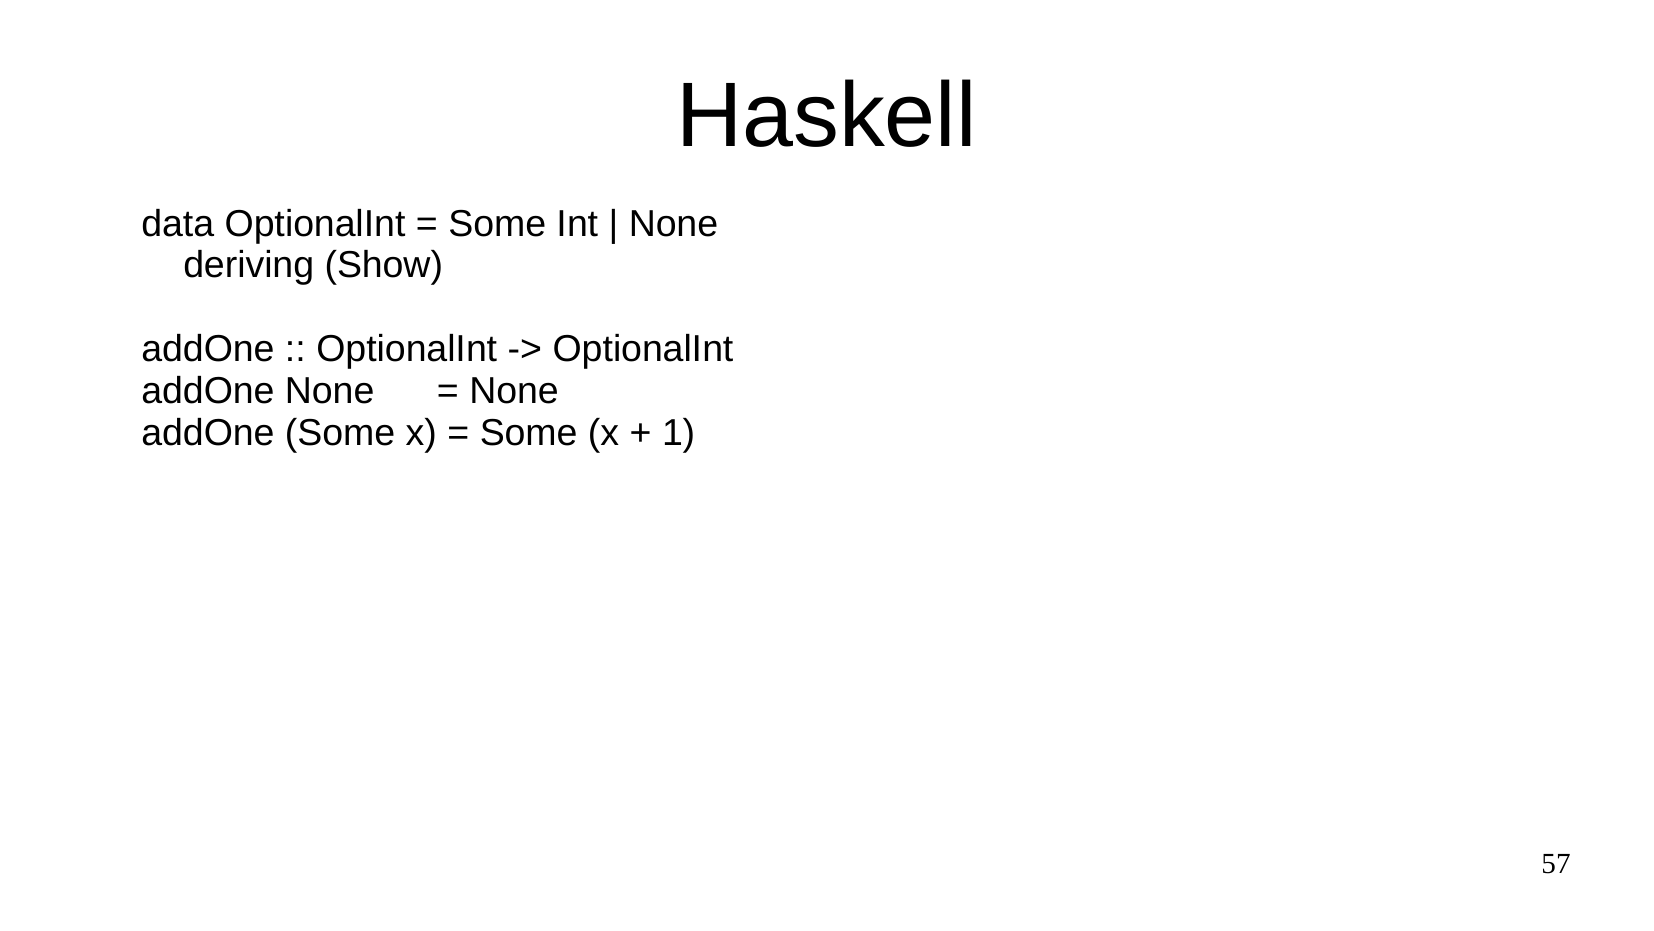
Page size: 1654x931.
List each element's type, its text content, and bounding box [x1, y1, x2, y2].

text_box data OptionalInt = Some Int | None deriving (Show) addOne :: OptionalInt -> OptionalInt addOne None = None addOne (Some x) = Some (x + 1) [126, 194, 1211, 798]
title Haskell [82, 37, 1571, 193]
